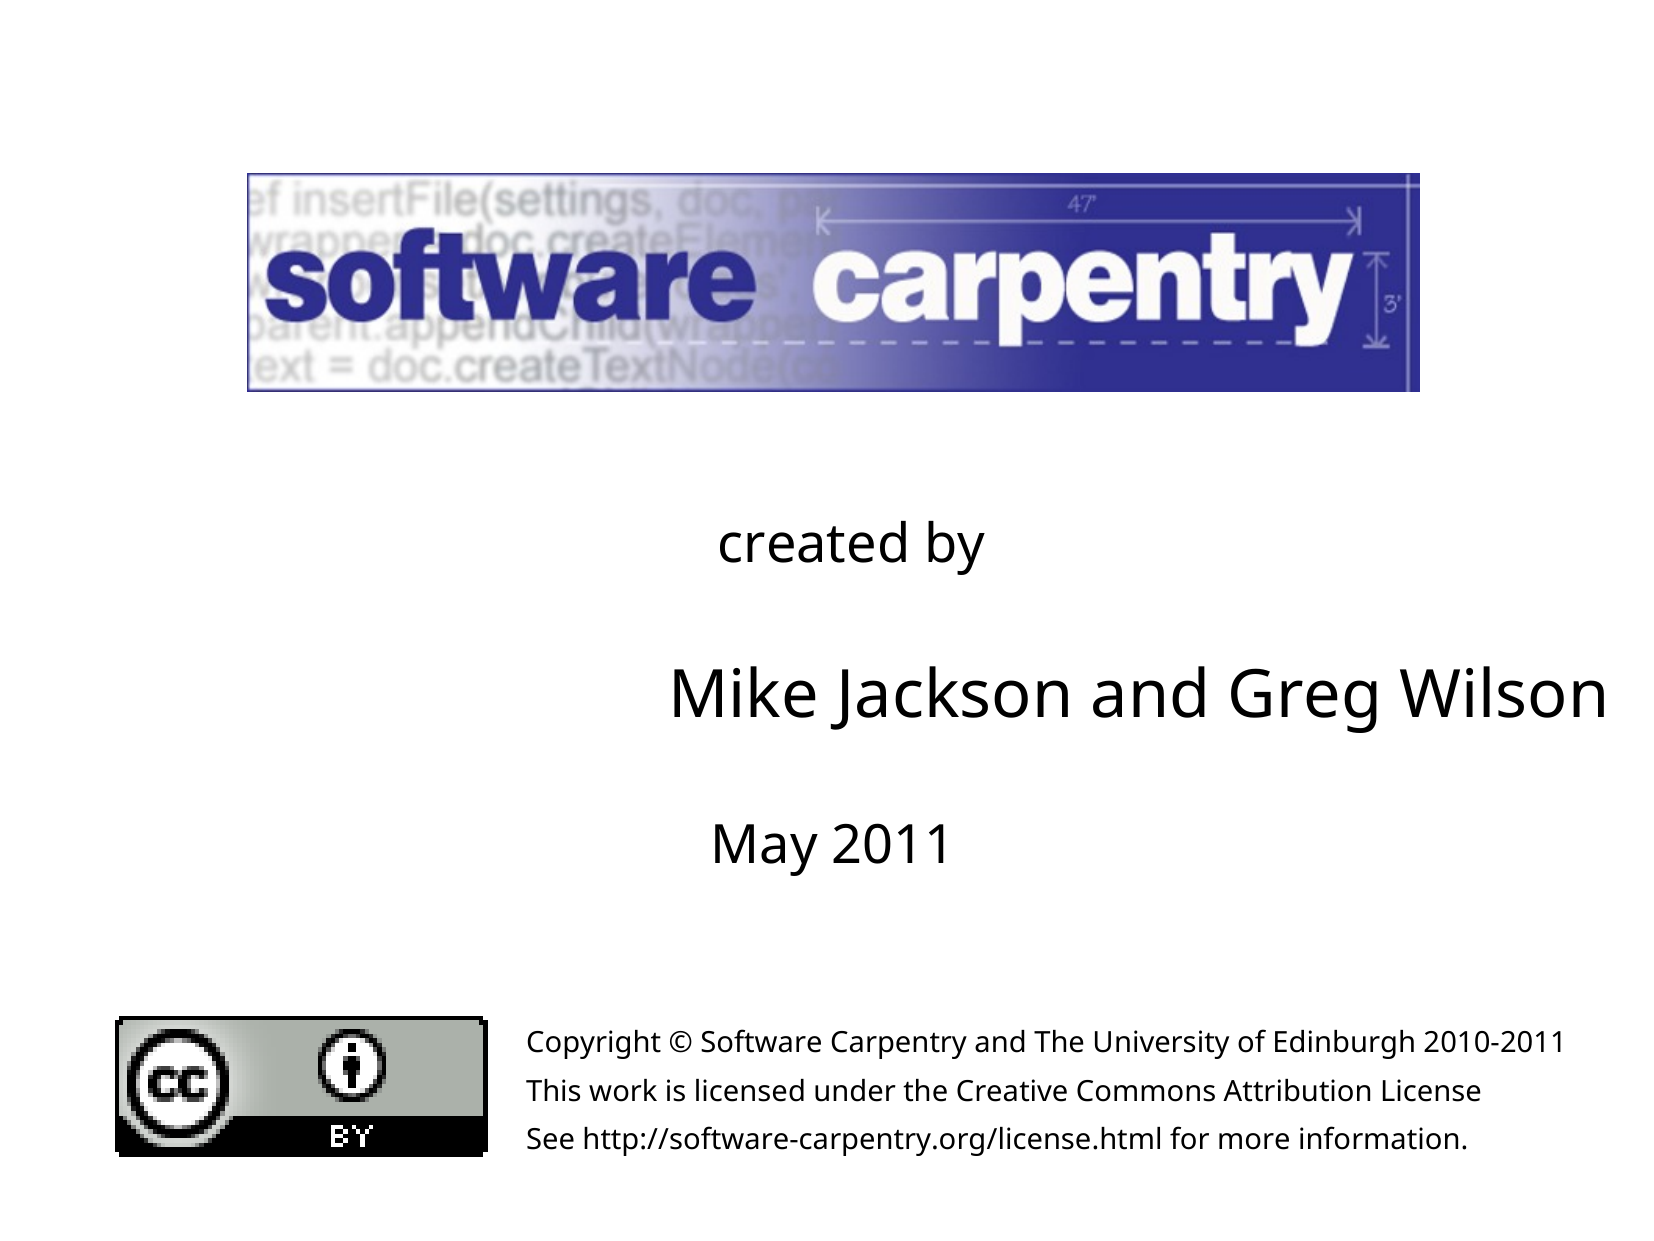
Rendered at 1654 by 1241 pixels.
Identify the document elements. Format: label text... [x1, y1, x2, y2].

picture [247, 173, 1420, 392]
text_box Copyright © Software Carpentry and The University of Edinburgh 2010-2011 This work is licensed under the Creative Commons Attribution License See http://software-carpentry.org/license.html for more information. [511, 1014, 1574, 1164]
picture [115, 1016, 488, 1158]
text_box May 2011 [692, 800, 975, 882]
text_box Mike Jackson and Greg Wilson [653, 641, 1014, 739]
text_box created by [702, 499, 964, 581]
